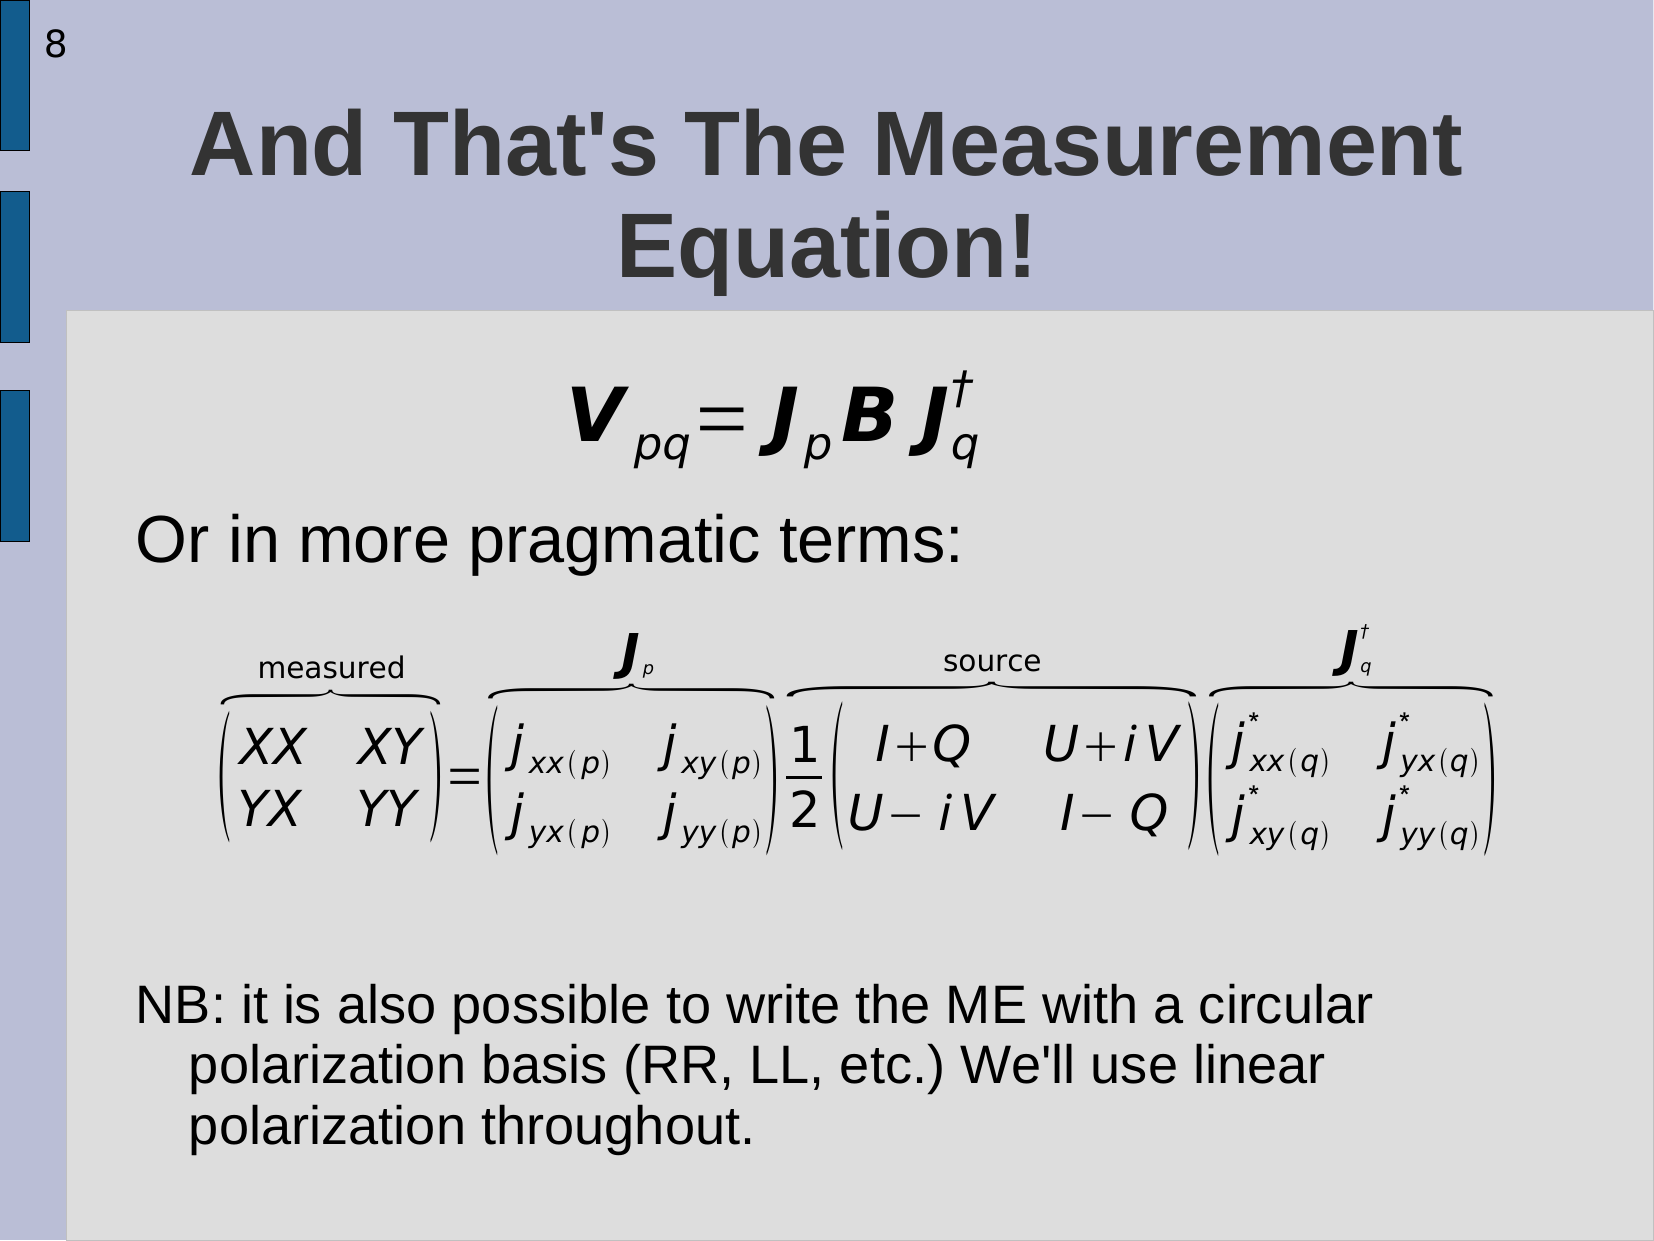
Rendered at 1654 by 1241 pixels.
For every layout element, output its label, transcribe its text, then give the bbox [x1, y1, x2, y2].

chart [210, 621, 1506, 859]
chart [560, 362, 986, 471]
list Or in more pragmatic terms: [118, 501, 1531, 621]
title And That's The Measurement Equation! [121, 87, 1534, 302]
list NB: it is also possible to write the ME with a circular polarization basis (RR, LL, etc.) We'll use linear polarization throughout. [118, 974, 1531, 1164]
text_box <number> [31, 15, 266, 89]
